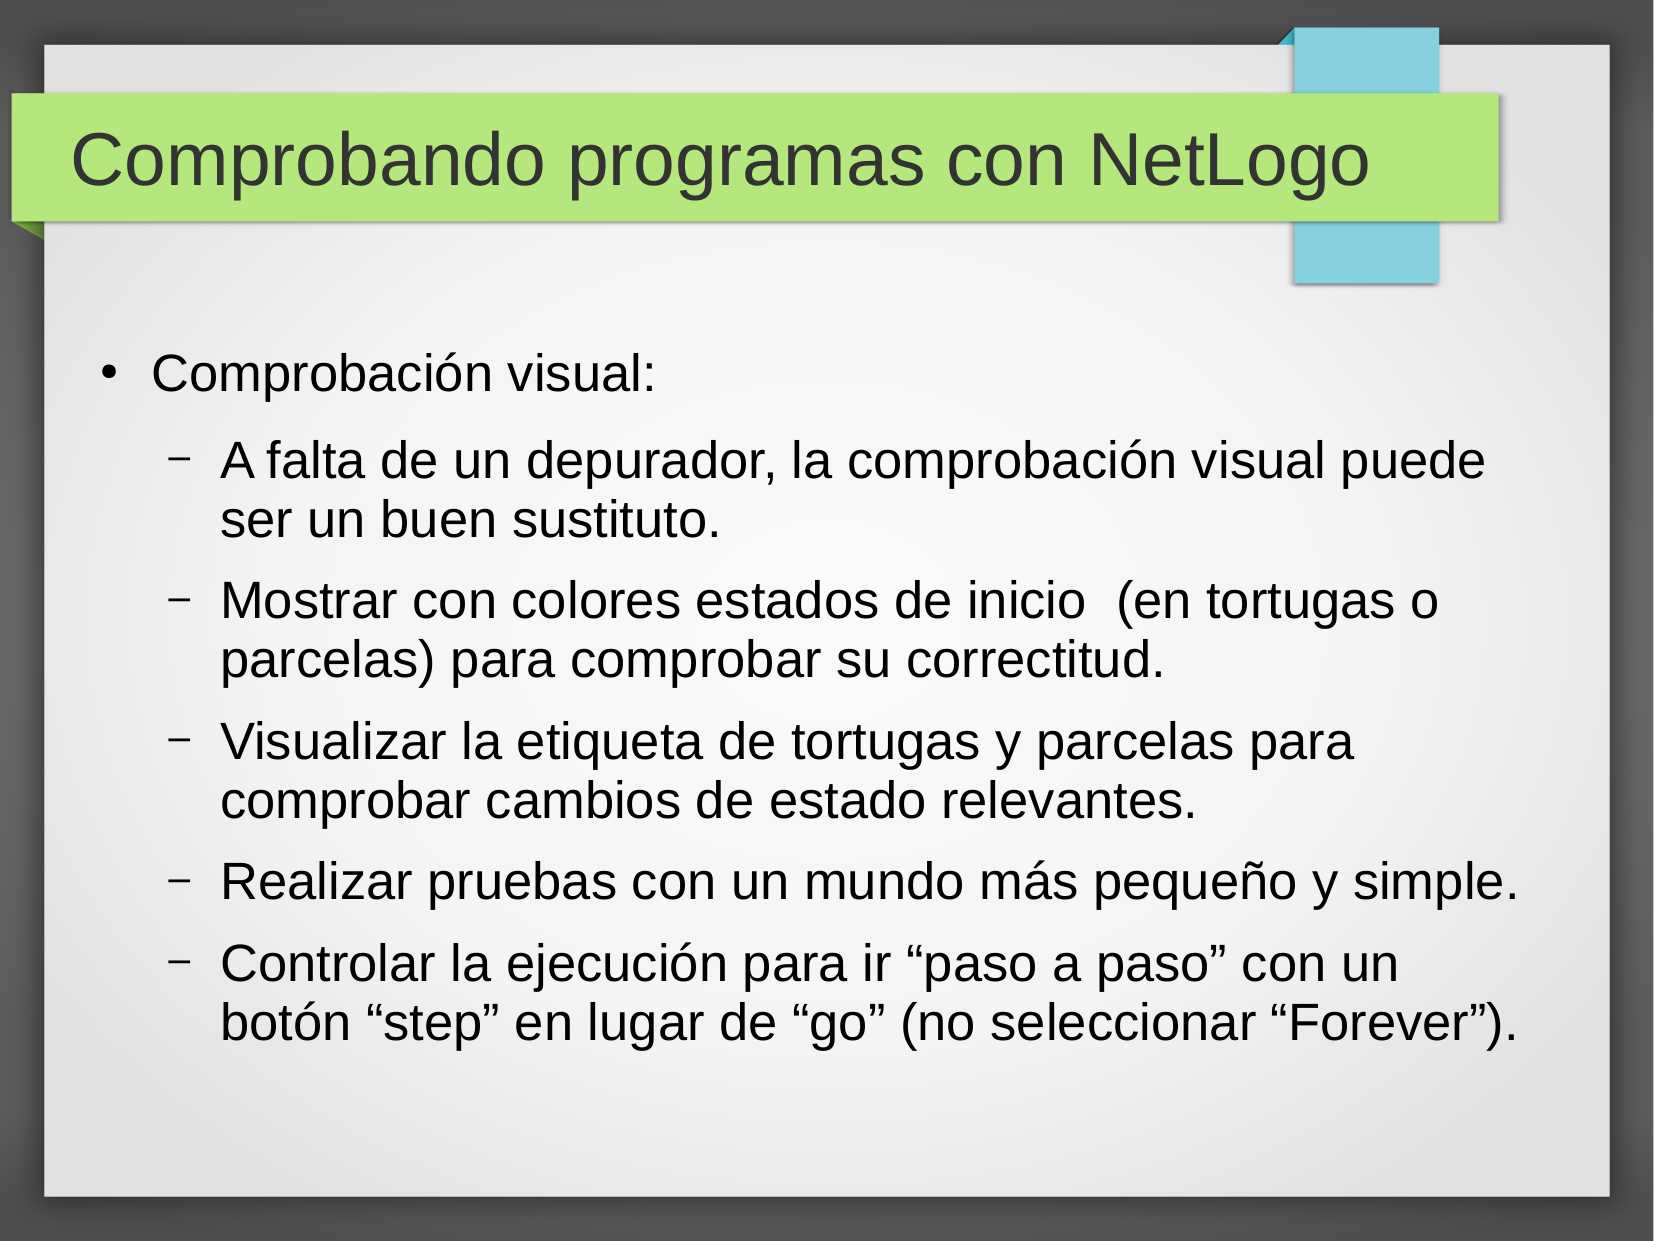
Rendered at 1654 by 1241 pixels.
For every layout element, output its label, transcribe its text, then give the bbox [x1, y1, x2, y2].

title Comprobando programas con NetLogo [70, 106, 1430, 213]
picture [0, 0, 1654, 1241]
list Comprobación visual: A falta de un depurador, la comprobación visual puede ser un buen sustituto. Mostrar con colores estados de inicio (en tortugas o parcelas) para comprobar su correctitud. Visualizar la etiqueta de tortugas y parcelas para comprobar cambios de estado relevantes. Realizar pruebas con un mundo más pequeño y simple. Controlar la ejecución para ir “paso a paso” con un botón “step” en lugar de “go” (no seleccionar “Forever”). [82, 343, 1538, 1063]
